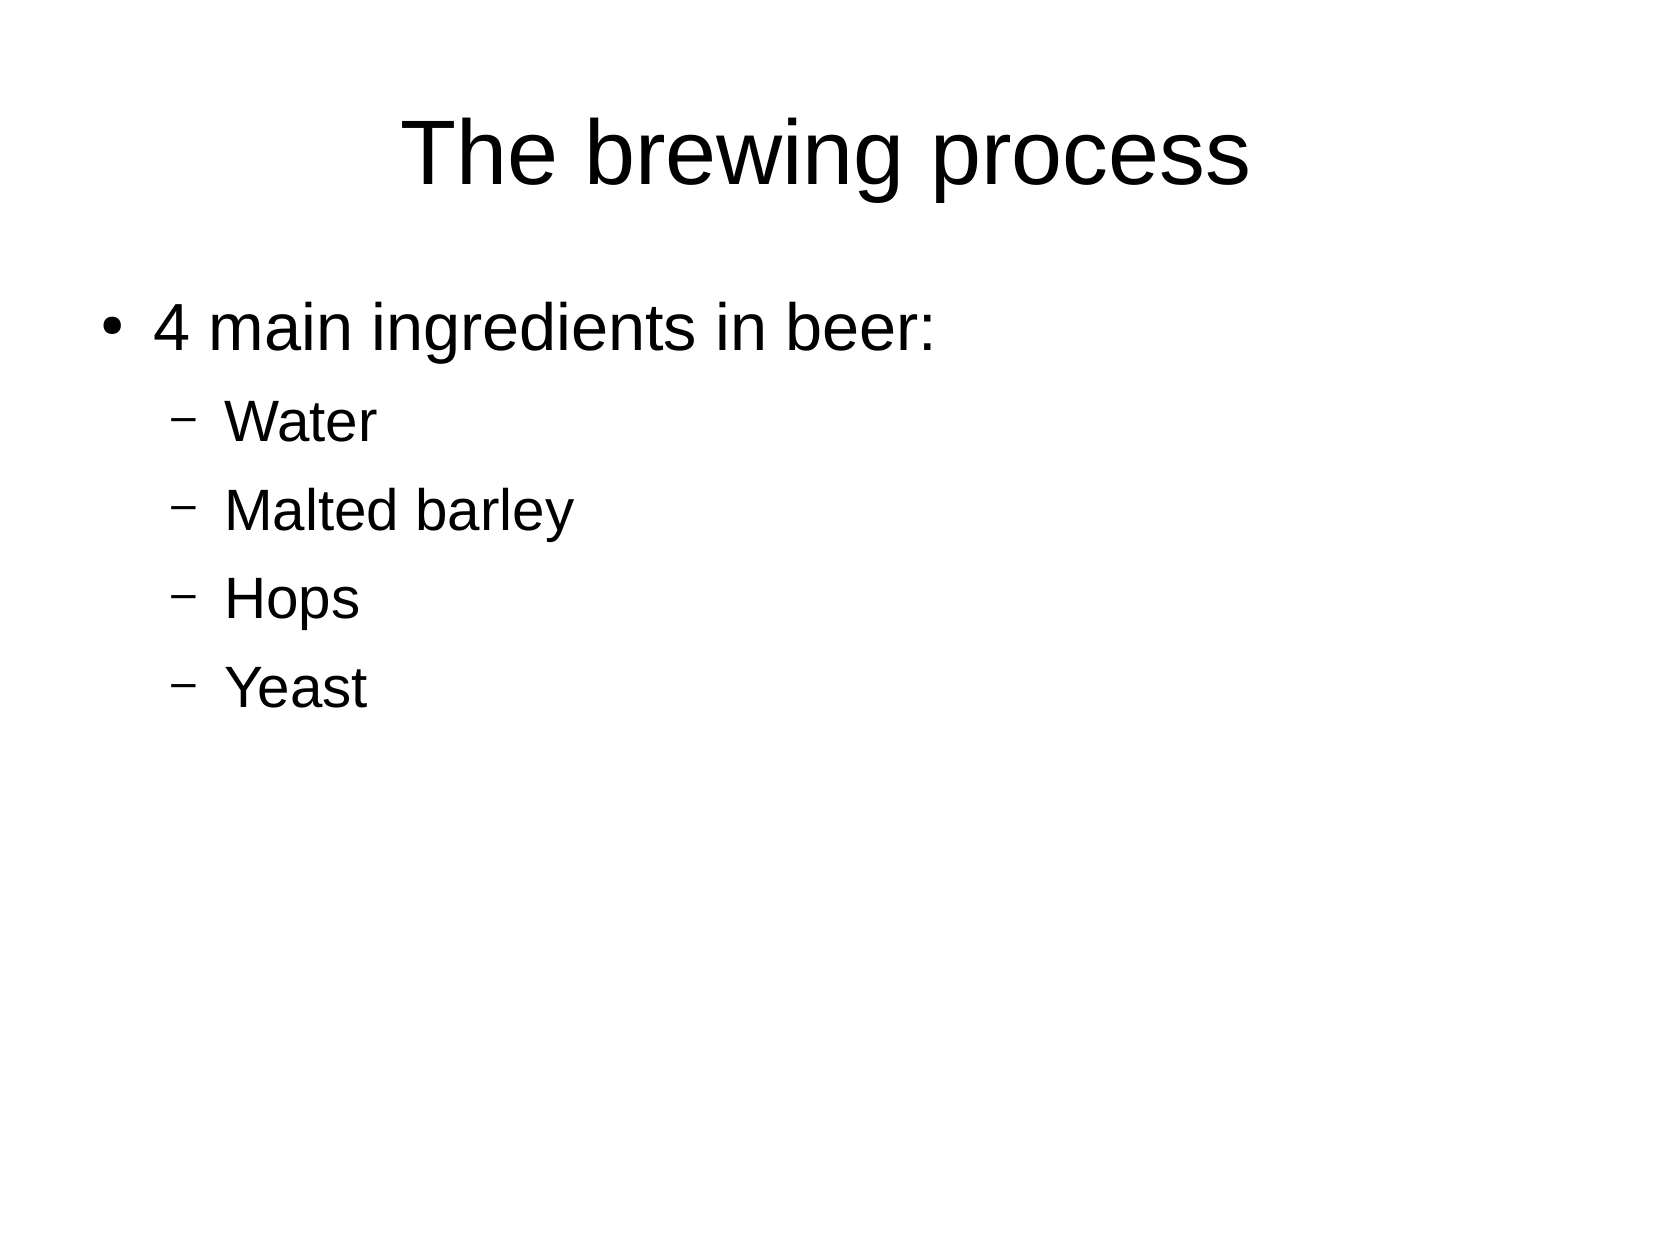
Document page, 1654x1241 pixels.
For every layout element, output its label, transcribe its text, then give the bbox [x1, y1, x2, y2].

title The brewing process [82, 49, 1571, 257]
list 4 main ingredients in beer: Water Malted barley Hops Yeast [82, 290, 1571, 1010]
